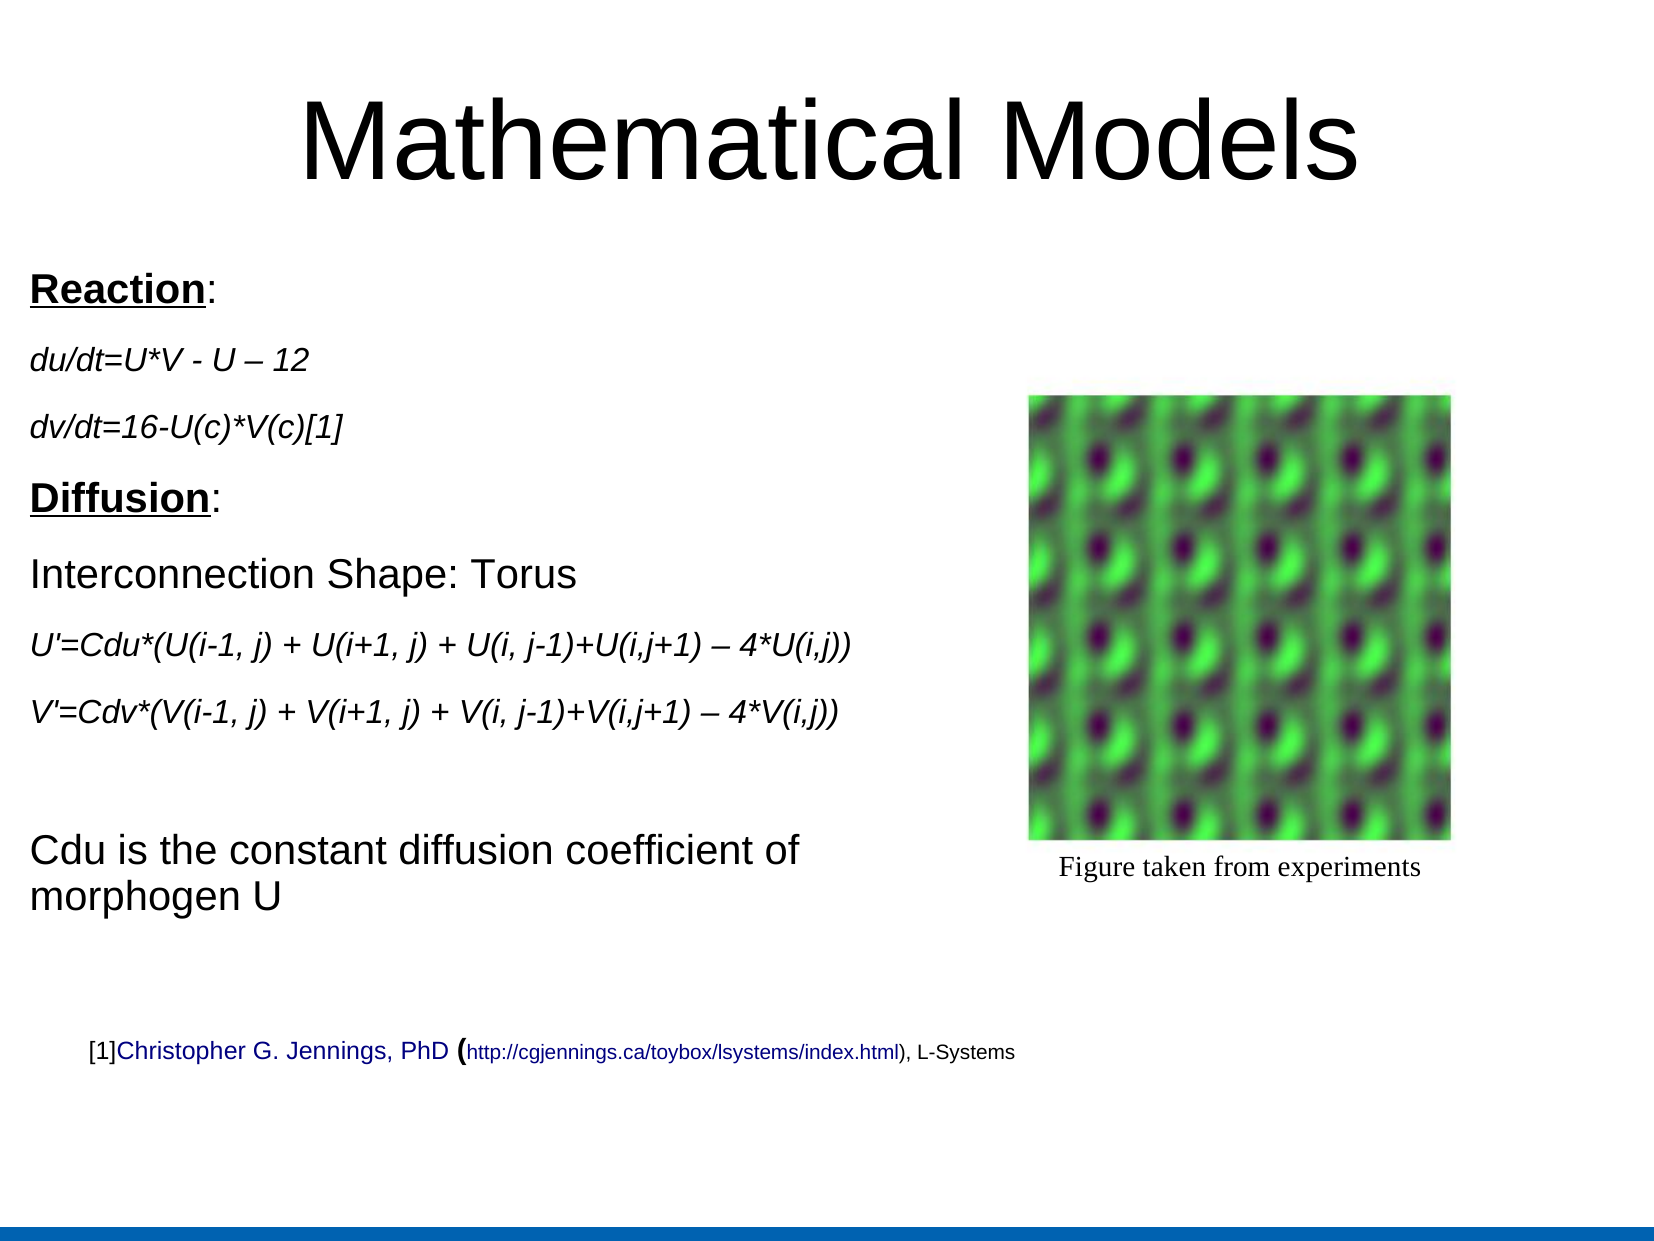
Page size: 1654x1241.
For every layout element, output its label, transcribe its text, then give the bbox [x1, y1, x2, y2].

title Mathematical Models [123, 59, 1536, 222]
picture [915, 354, 1565, 916]
text_box [1]Christopher G. Jennings, PhD (http://cgjennings.ca/toybox/lsystems/index.html), L-Systems [88, 1033, 1447, 1067]
list Reaction: du/dt=U*V - U – 12 dv/dt=16-U(c)*V(c)[1] Diffusion: Interconnection Shape: Torus U'=Cdu*(U(i-1, j) + U(i+1, j) + U(i, j-1)+U(i,j+1) – 4*U(i,j)) V'=Cdv*(V(i-1, j) + V(i+1, j) + V(i, j-1)+V(i,j+1) – 4*V(i,j)) Cdu is the constant diffusion coefficient of morphogen U [29, 265, 857, 1211]
text_box Figure taken from experiments [1033, 850, 1447, 886]
